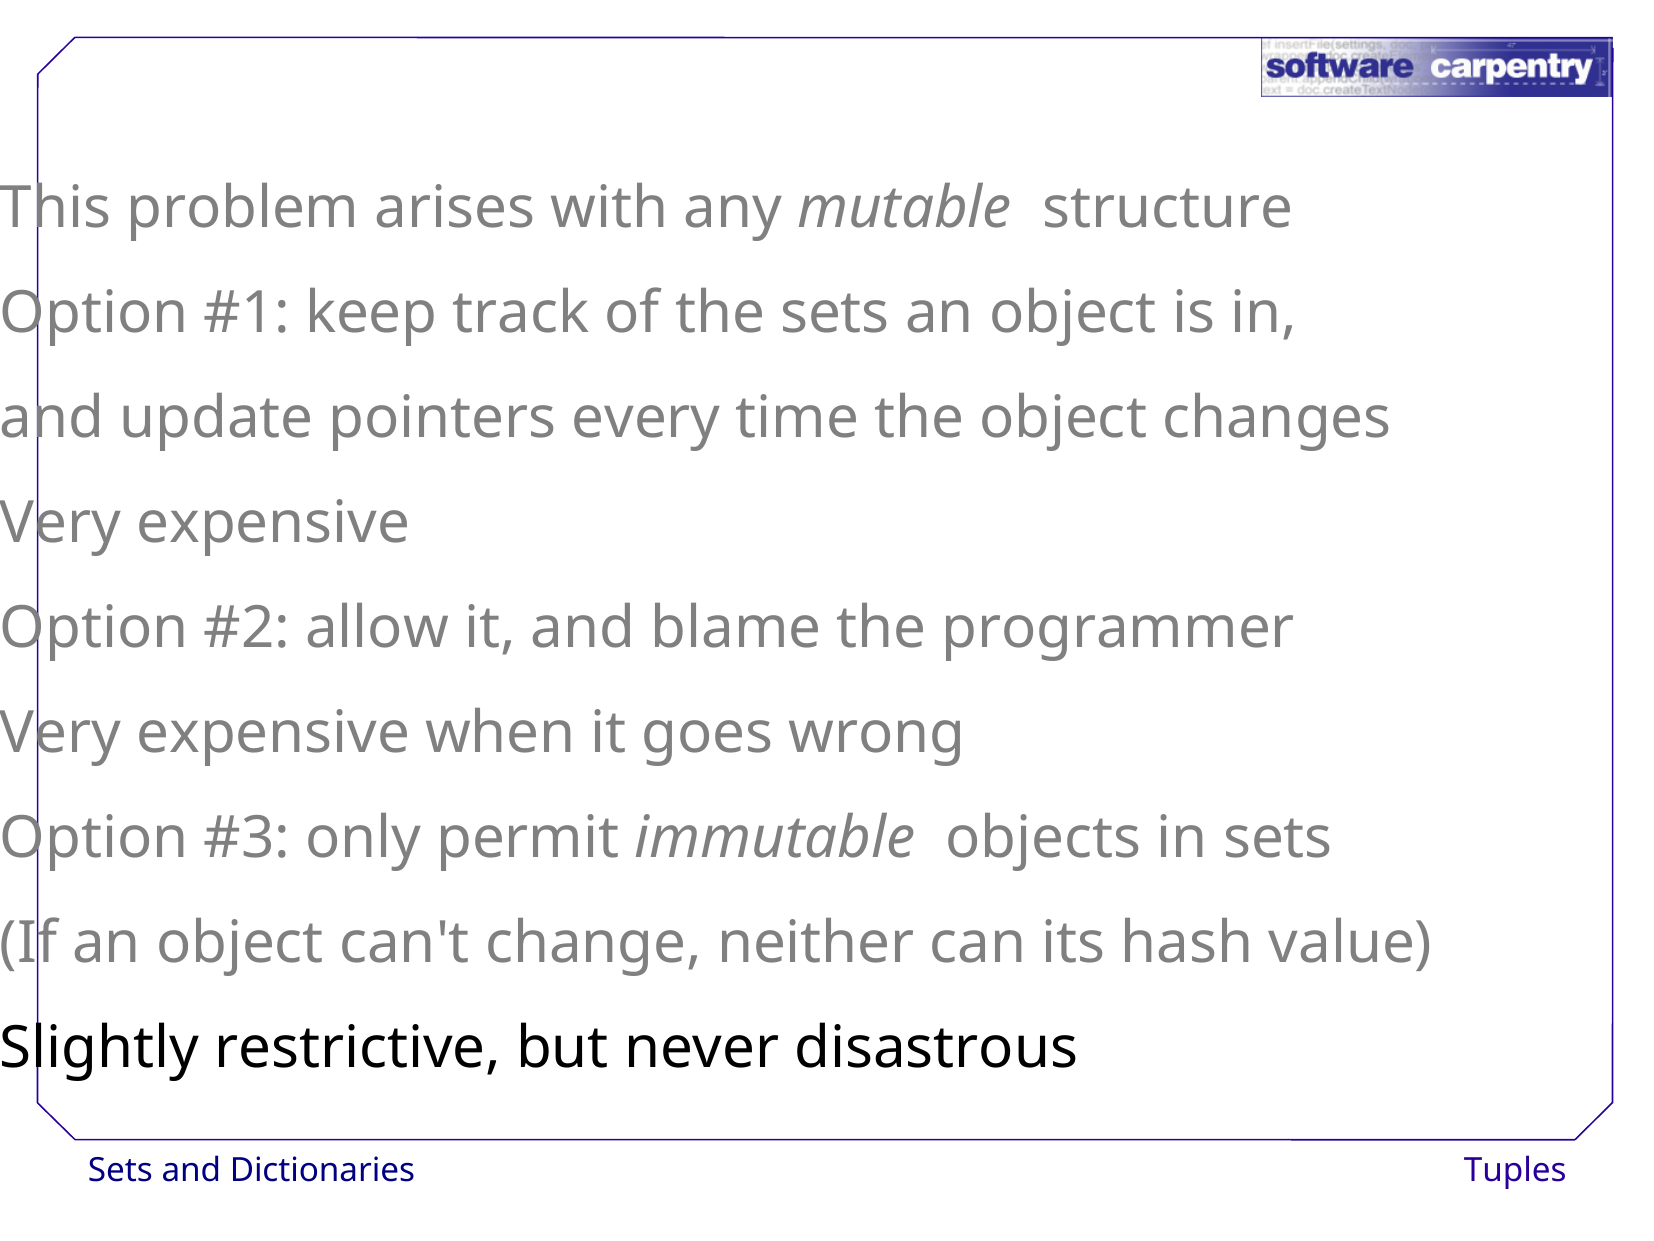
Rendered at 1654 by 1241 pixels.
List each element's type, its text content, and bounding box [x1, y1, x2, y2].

picture [1261, 39, 1613, 97]
text_box This problem arises with any mutable structure Option #1: keep track of the sets an object is in, and update pointers every time the object changes Very expensive Option #2: allow it, and blame the programmer Very expensive when it goes wrong Option #3: only permit immutable objects in sets (If an object can't change, neither can its hash value) Slightly restrictive, but never disastrous [0, 126, 1598, 1087]
